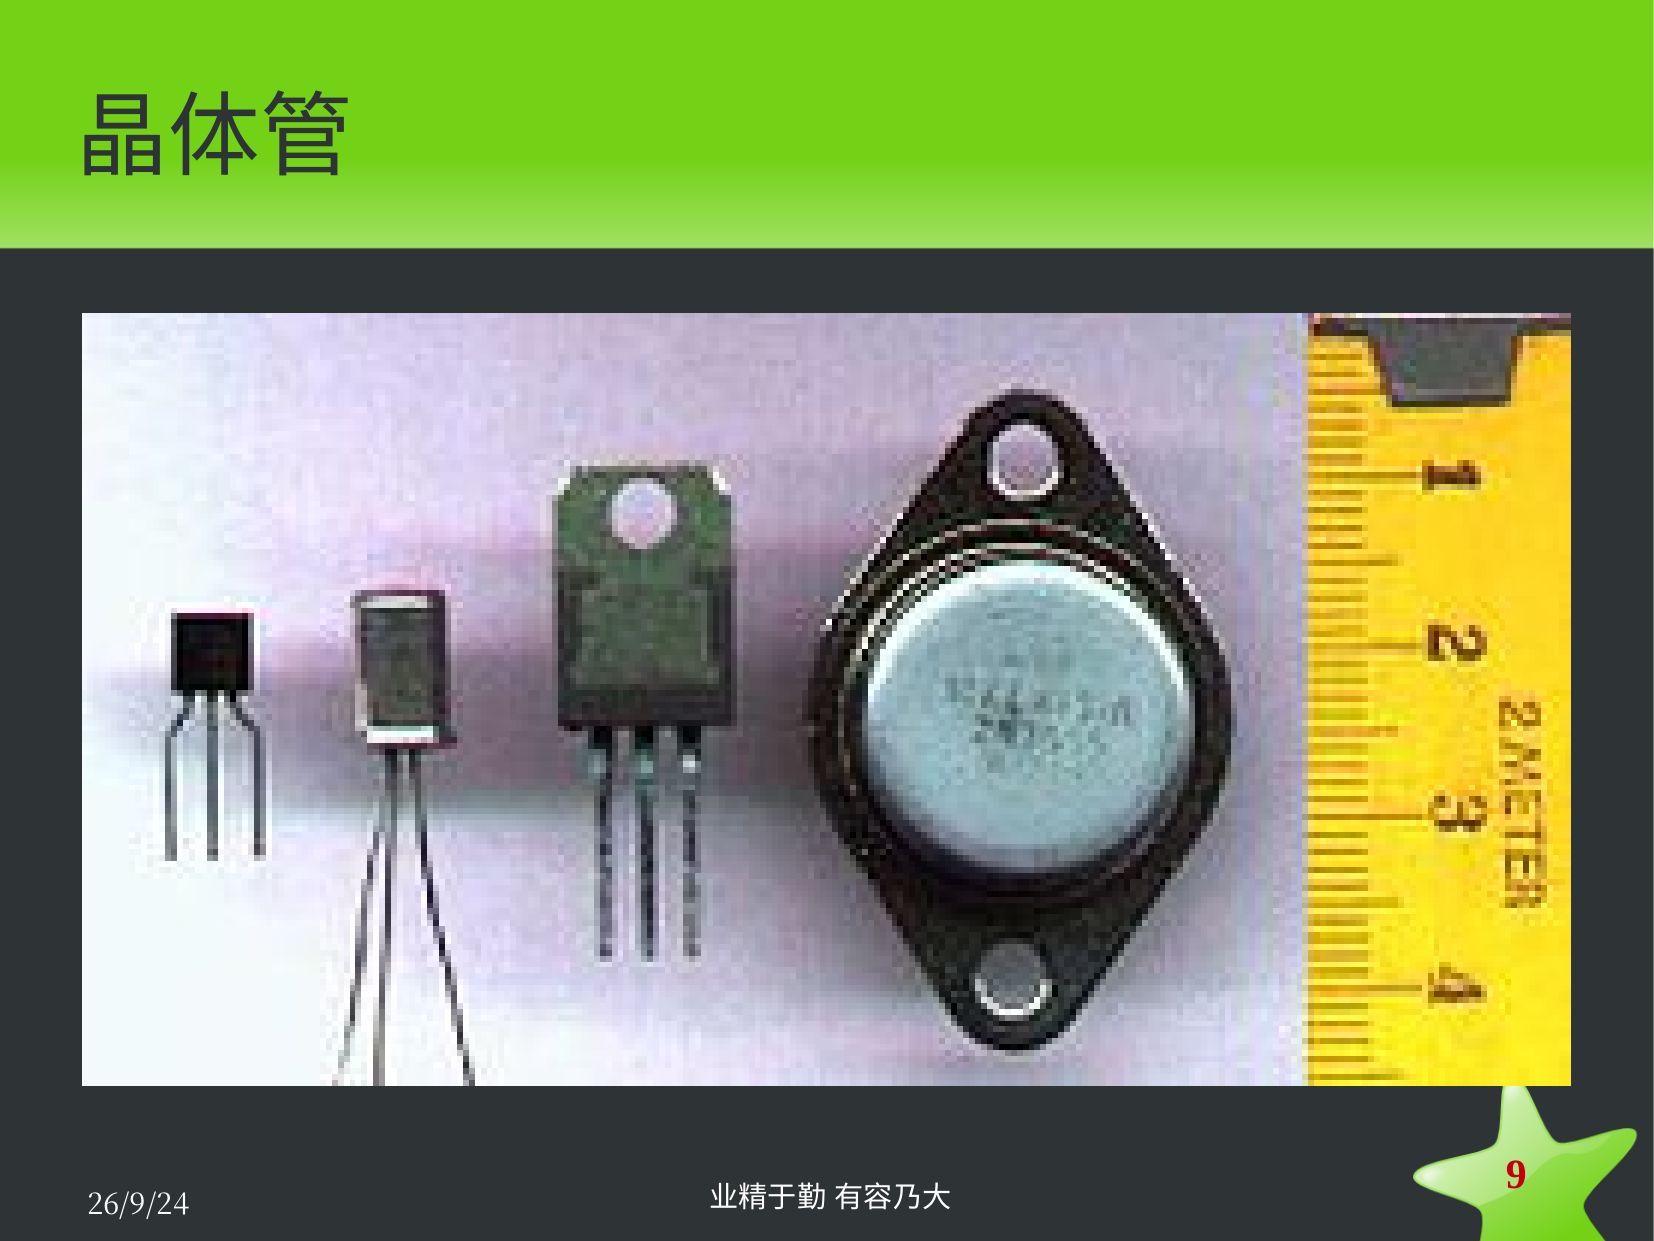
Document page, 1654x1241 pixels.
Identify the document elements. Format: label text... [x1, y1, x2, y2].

title 晶体管 [76, 29, 1565, 237]
picture [0, 0, 1654, 1241]
